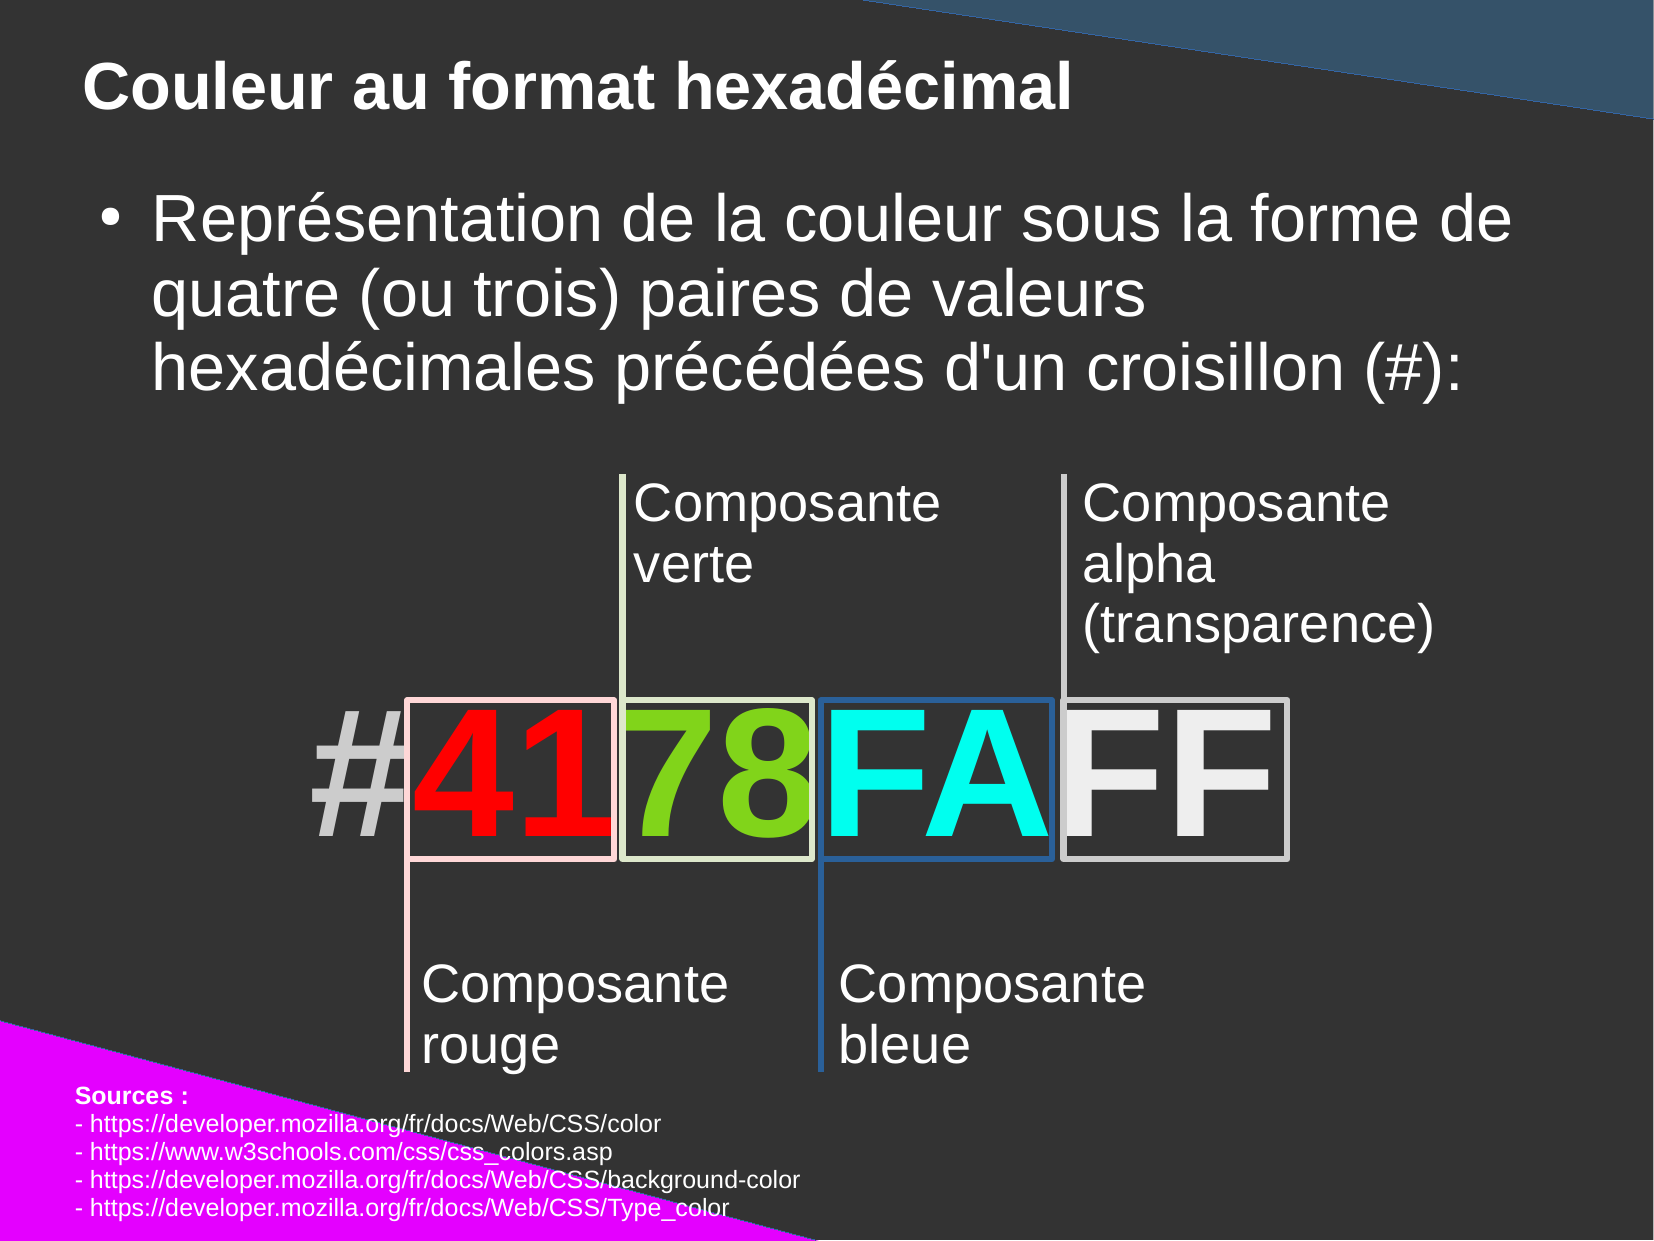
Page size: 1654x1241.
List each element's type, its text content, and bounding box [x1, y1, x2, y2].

title Composante verte [634, 472, 945, 594]
list Représentation de la couleur sous la forme de quatre (ou trois) paires de valeurs hexadécimales précédées d'un croisillon (#): [80, 180, 1605, 414]
text_box [0, 1020, 199, 1241]
text_box #4178FAFF [1067, 703, 1284, 856]
text_box #4178FAFF [295, 663, 1312, 883]
title Composante bleue [838, 953, 1150, 1075]
text_box [863, 0, 1654, 120]
text_box #4178FAFF [626, 703, 809, 856]
title Composante rouge [421, 953, 733, 1075]
text_box Sources : - https://developer.mozilla.org/fr/docs/Web/CSS/color - https://www.w3schools.com/css/css_colors.asp - https://developer.mozilla.org/fr/docs/Web/CSS/background-color - https://developer.mozilla.org/fr/docs/Web/CSS/Type_color [60, 1074, 1546, 1241]
text_box #4178FAFF [824, 703, 1049, 856]
text_box #4178FAFF [410, 703, 611, 856]
title Composante alpha (transparence) [1082, 472, 1489, 664]
title Couleur au format hexadécimal [82, 49, 1571, 162]
